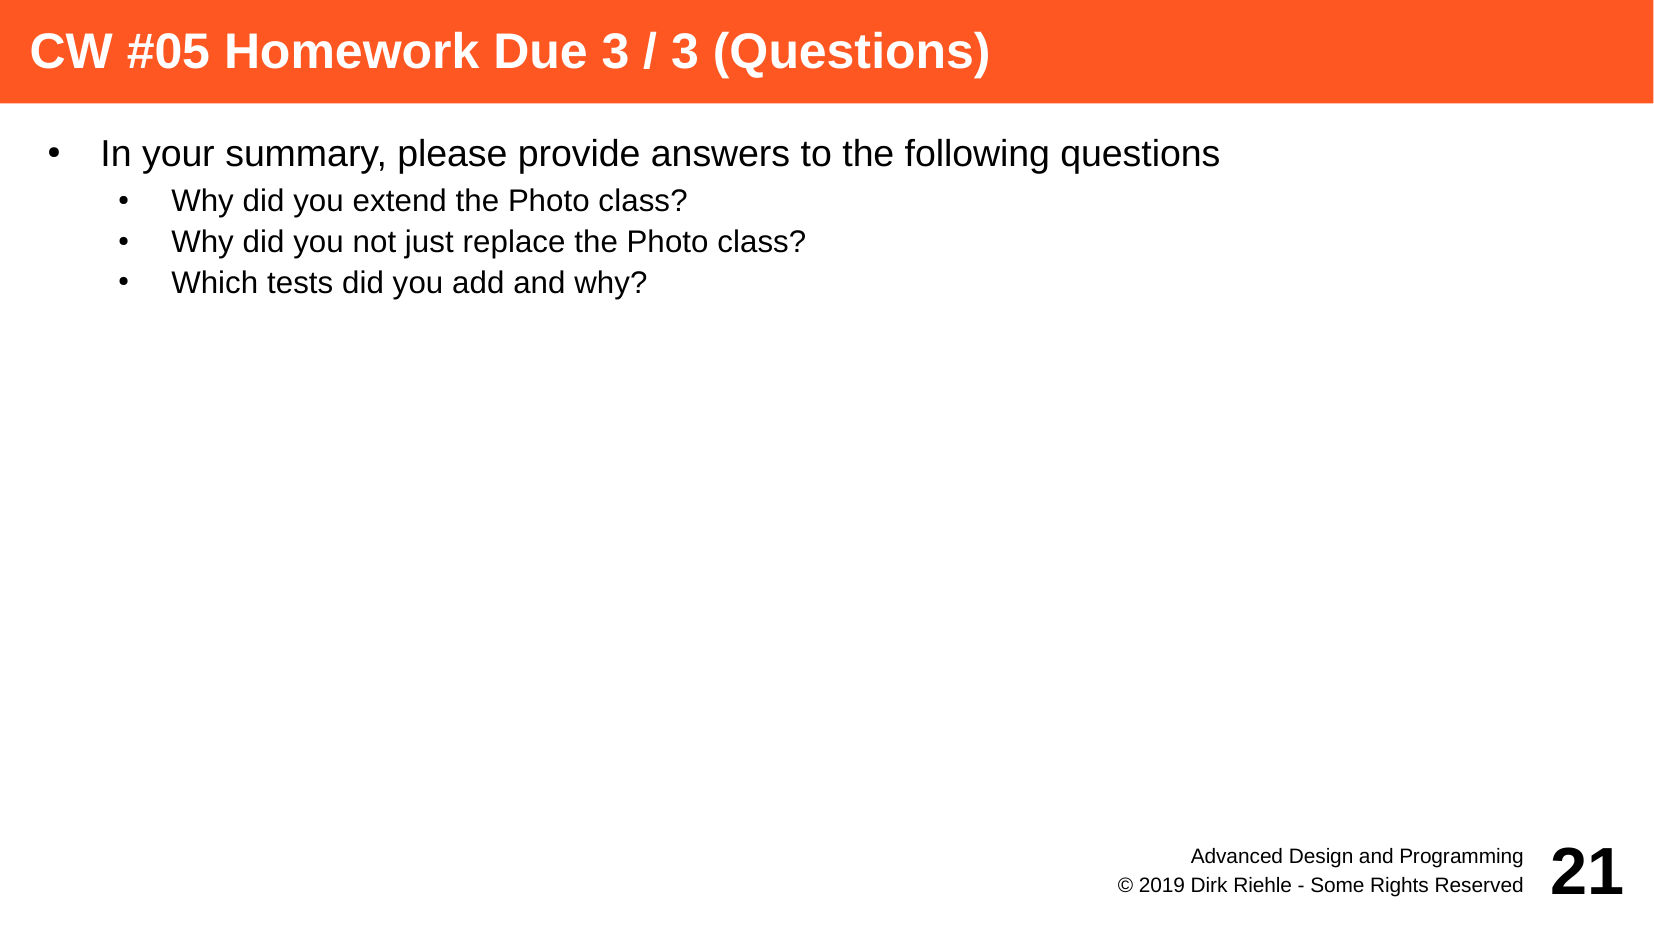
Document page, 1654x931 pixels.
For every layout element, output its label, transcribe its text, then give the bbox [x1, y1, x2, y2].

title CW #05 Homework Due 3 / 3 (Questions) [0, 0, 1654, 104]
list In your summary, please provide answers to the following questions Why did you extend the Photo class? Why did you not just replace the Photo class? Which tests did you add and why? [29, 132, 1625, 813]
